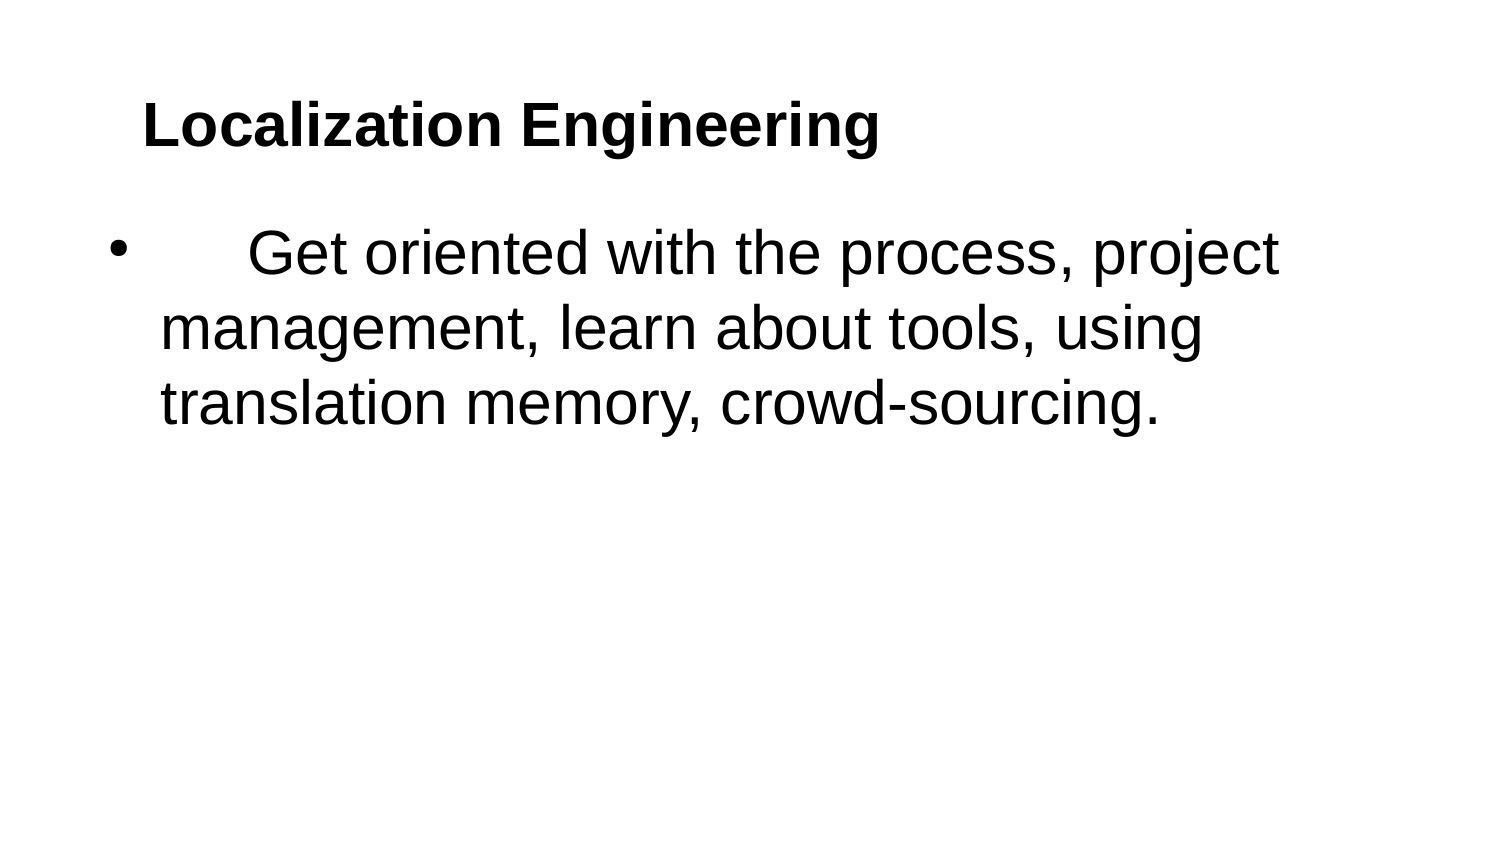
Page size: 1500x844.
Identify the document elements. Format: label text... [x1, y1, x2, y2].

title Localization Engineering [75, 33, 1425, 175]
list Get oriented with the process, project management, learn about tools, using translation memory, crowd-sourcing. [75, 196, 1425, 808]
